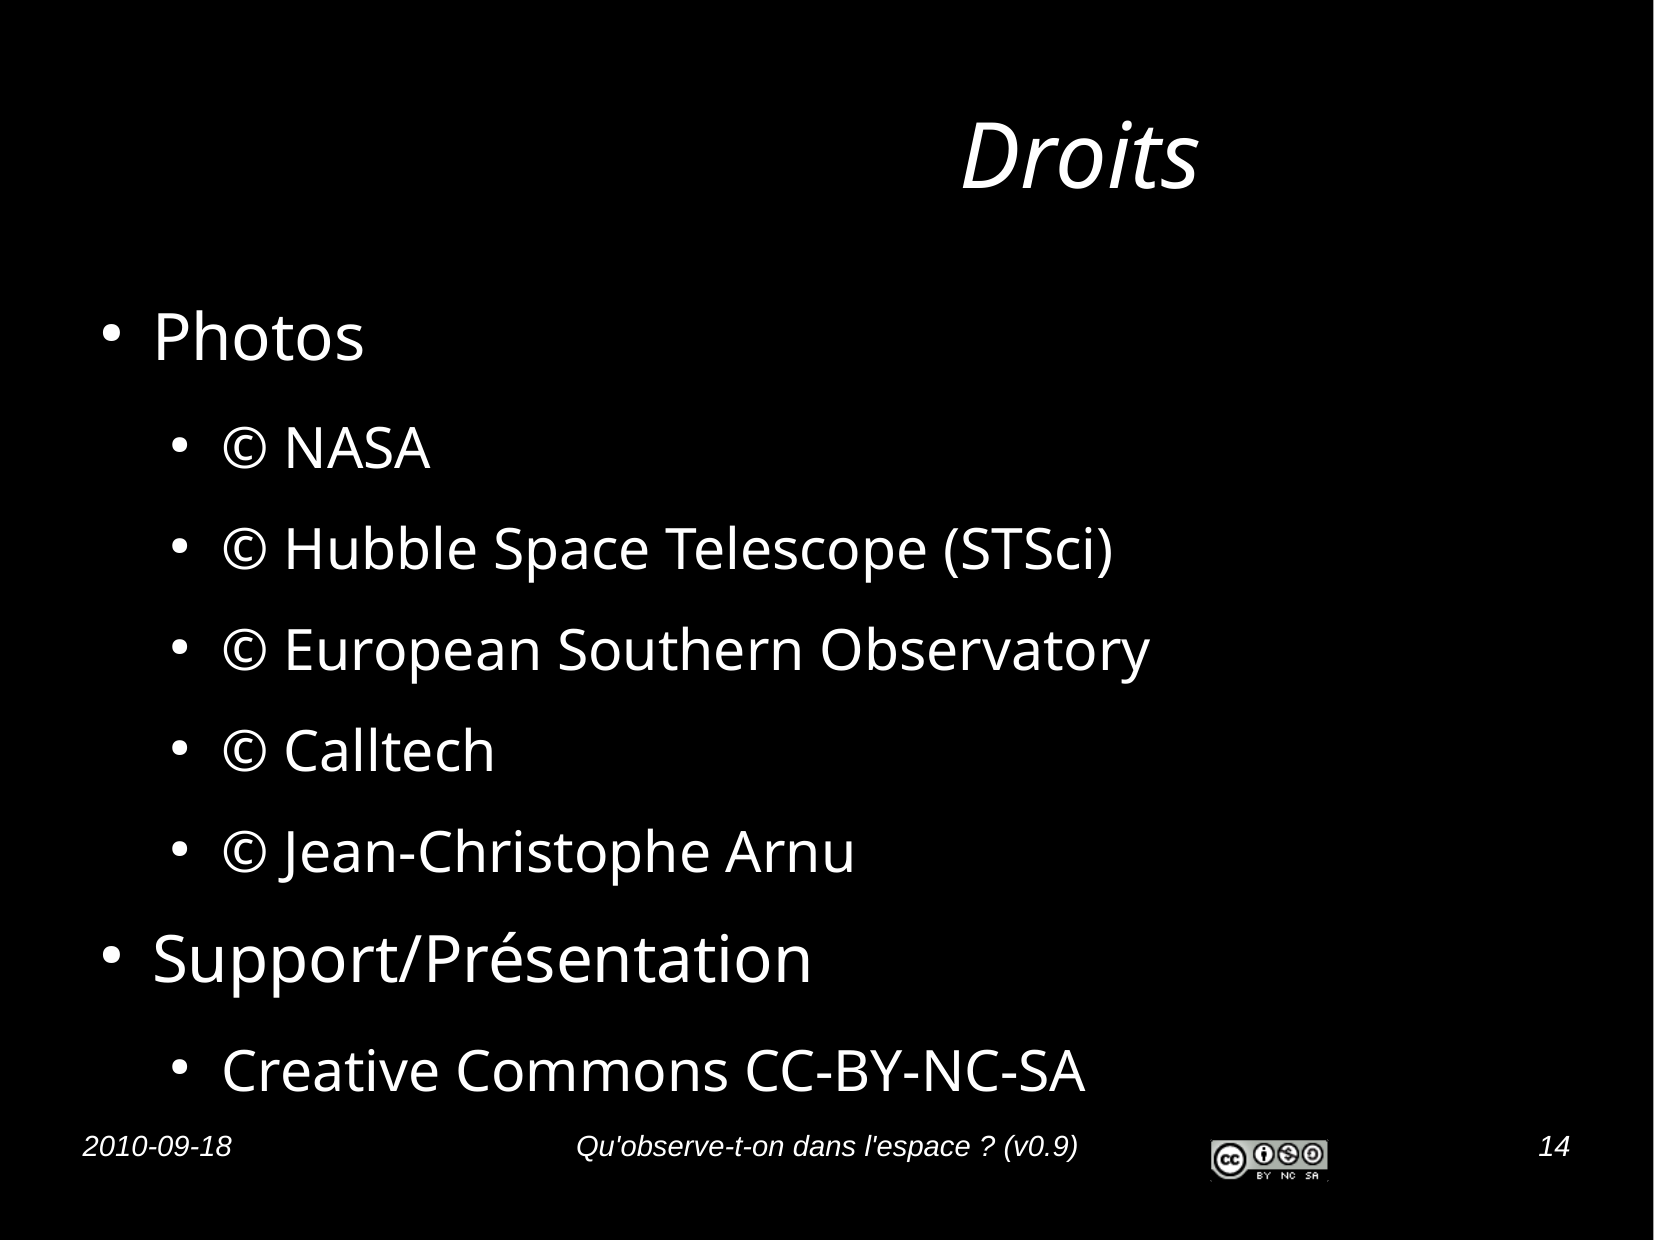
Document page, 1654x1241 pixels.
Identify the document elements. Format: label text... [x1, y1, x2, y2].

list Photos © NASA © Hubble Space Telescope (STSci) © European Southern Observatory © Calltech © Jean-Christophe Arnu Support/Présentation Creative Commons CC-BY-NC-SA [82, 290, 1571, 1109]
picture [1210, 1139, 1329, 1182]
title Droits [590, 49, 1571, 257]
